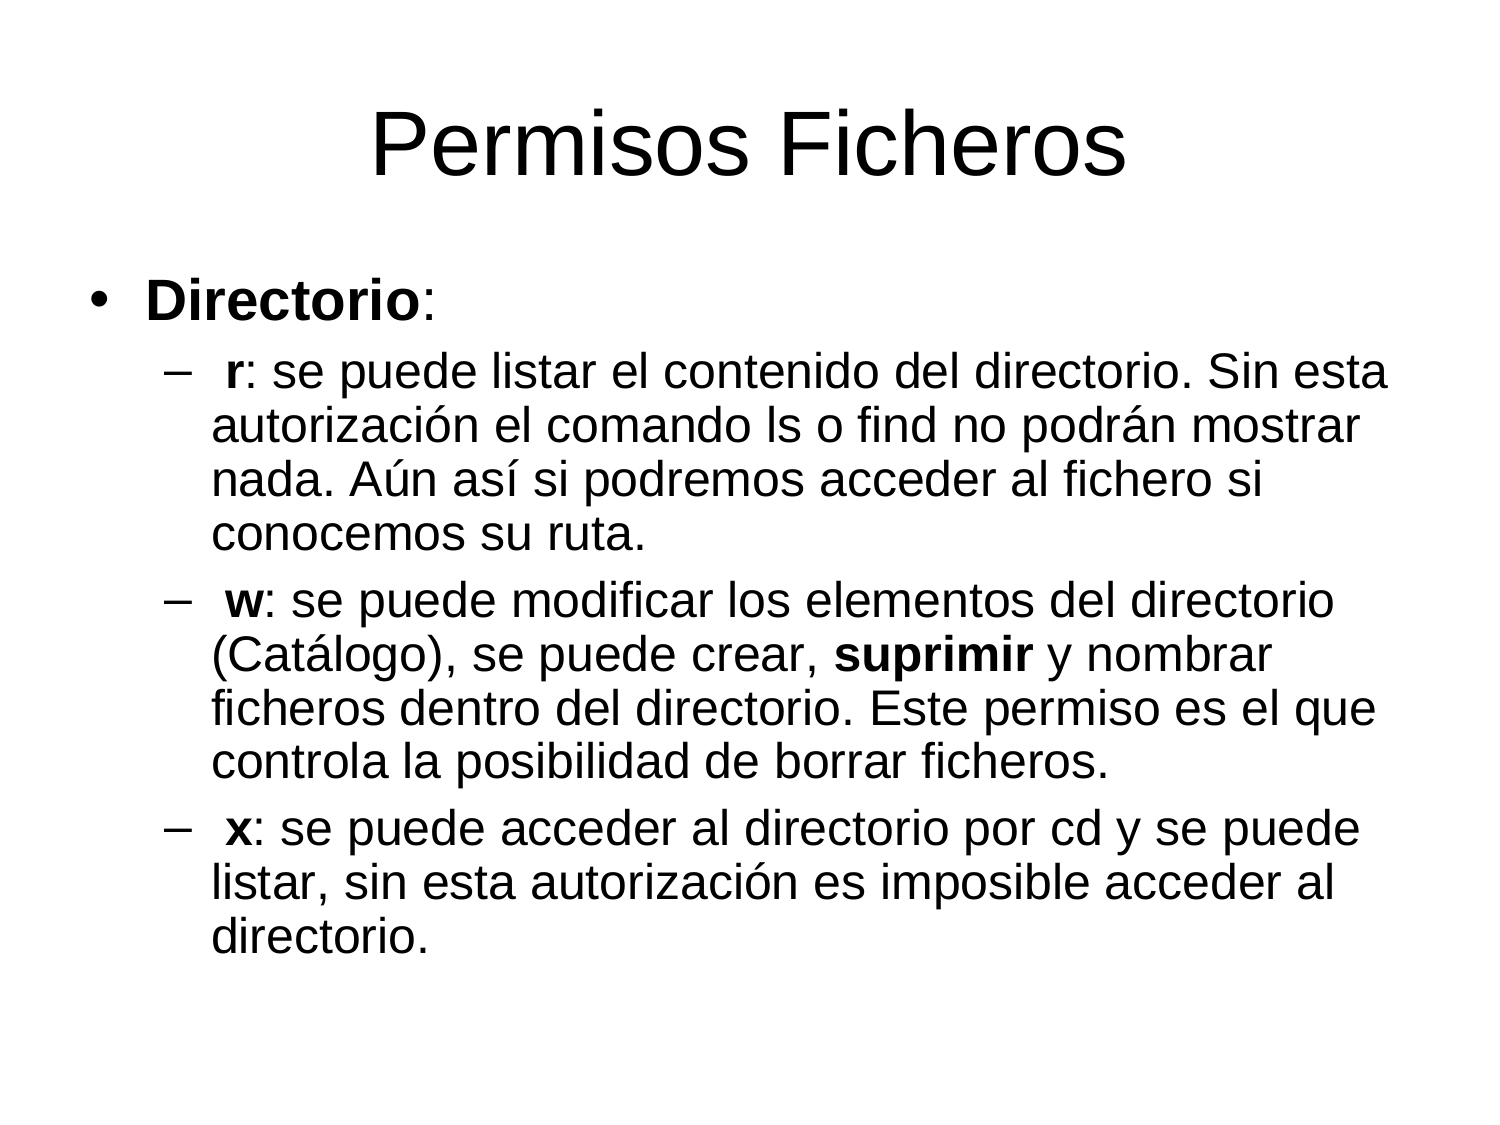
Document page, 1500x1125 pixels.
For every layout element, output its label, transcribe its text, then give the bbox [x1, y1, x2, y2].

title Permisos Ficheros [75, 45, 1426, 233]
list Directorio: r: se puede listar el contenido del directorio. Sin esta autorización el comando ls o find no podrán mostrar nada. Aún así si podremos acceder al fichero si conocemos su ruta. w: se puede modificar los elementos del directorio (Catálogo), se puede crear, suprimir y nombrar ficheros dentro del directorio. Este permiso es el que controla la posibilidad de borrar ficheros. x: se puede acceder al directorio por cd y se puede listar, sin esta autorización es imposible acceder al directorio. [75, 262, 1426, 1005]
